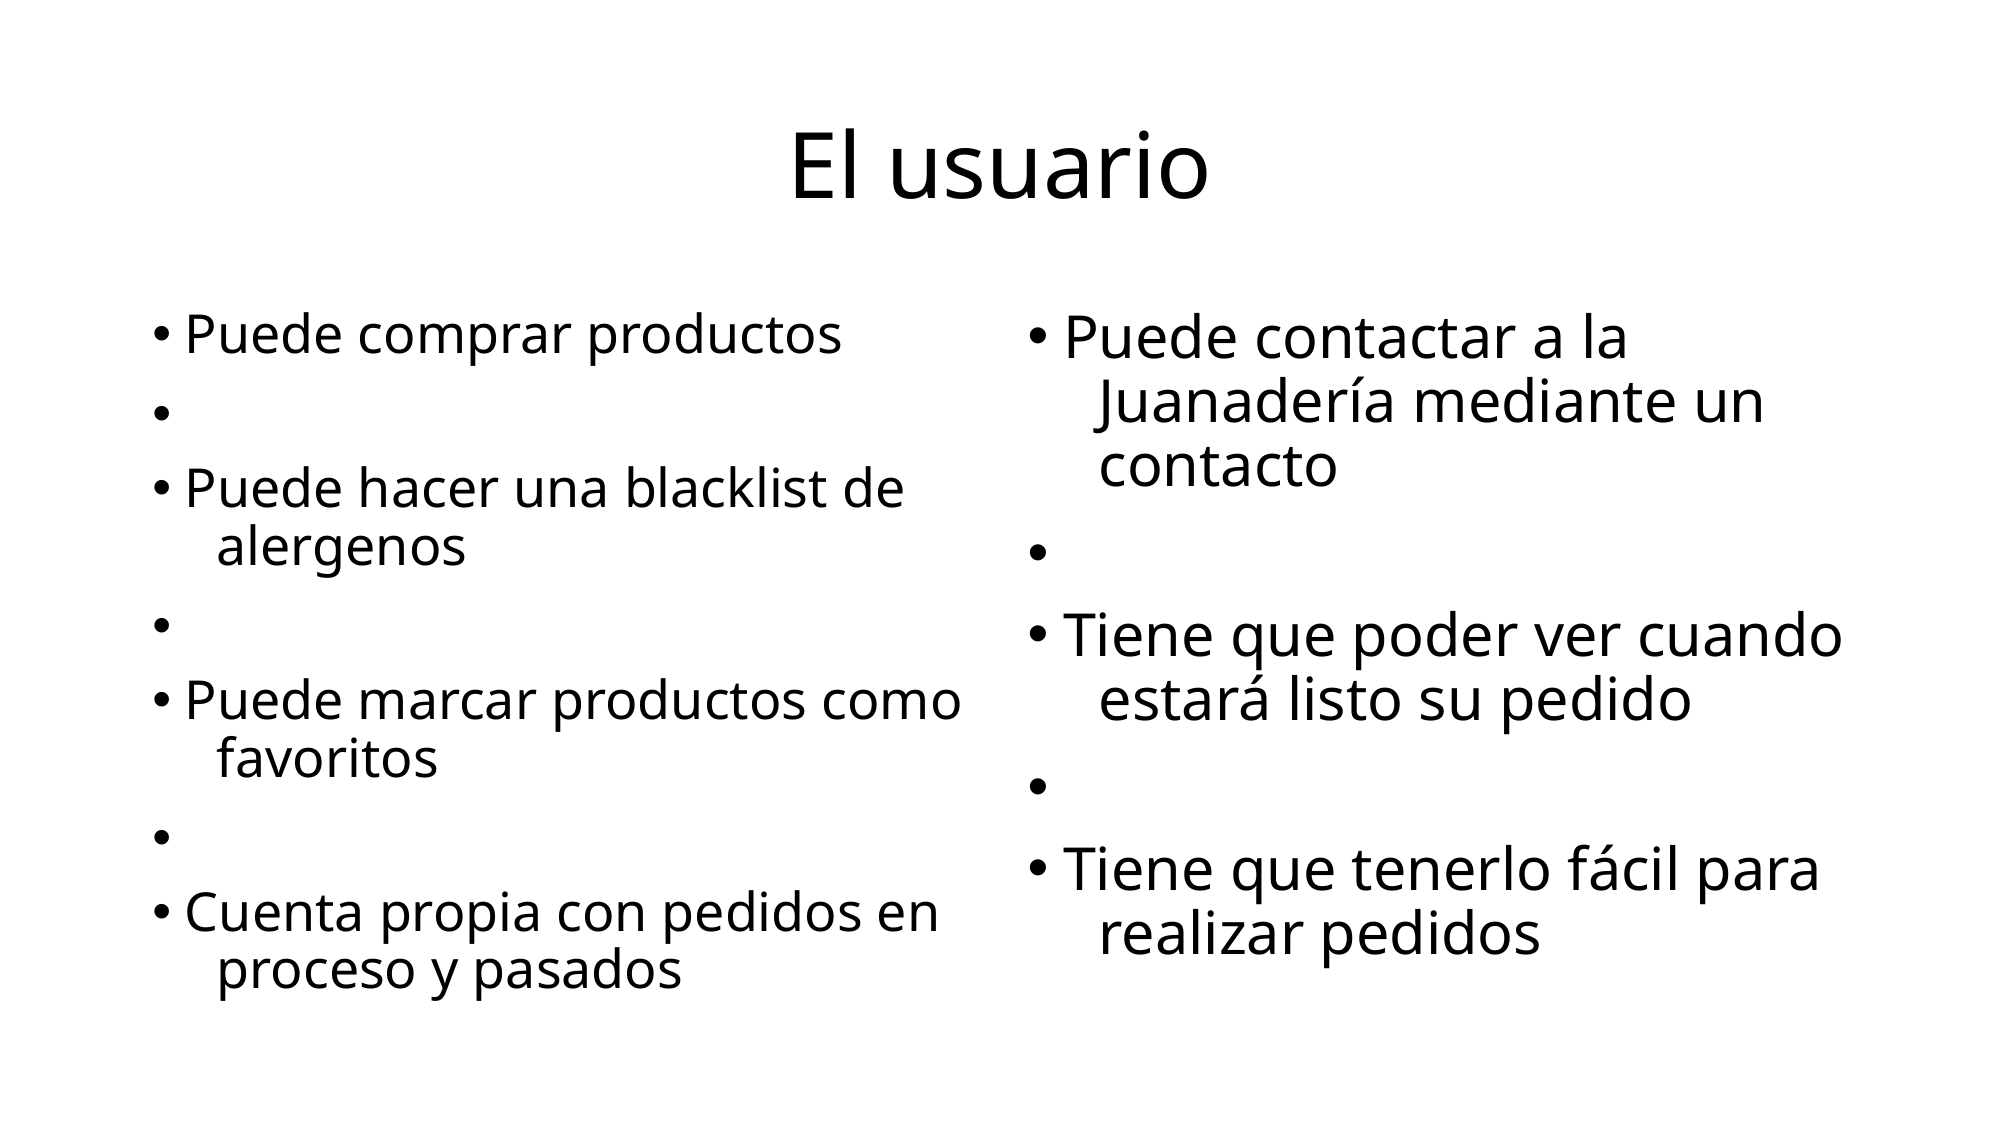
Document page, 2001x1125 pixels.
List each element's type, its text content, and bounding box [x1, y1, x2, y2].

list Puede contactar a la Juanadería mediante un contacto Tiene que poder ver cuando estará listo su pedido Tiene que tenerlo fácil para realizar pedidos [1012, 299, 1863, 1014]
list Puede comprar productos Puede hacer una blacklist de alergenos Puede marcar productos como favoritos Cuenta propia con pedidos en proceso y pasados [137, 299, 988, 1014]
title El usuario [137, 59, 1863, 278]
